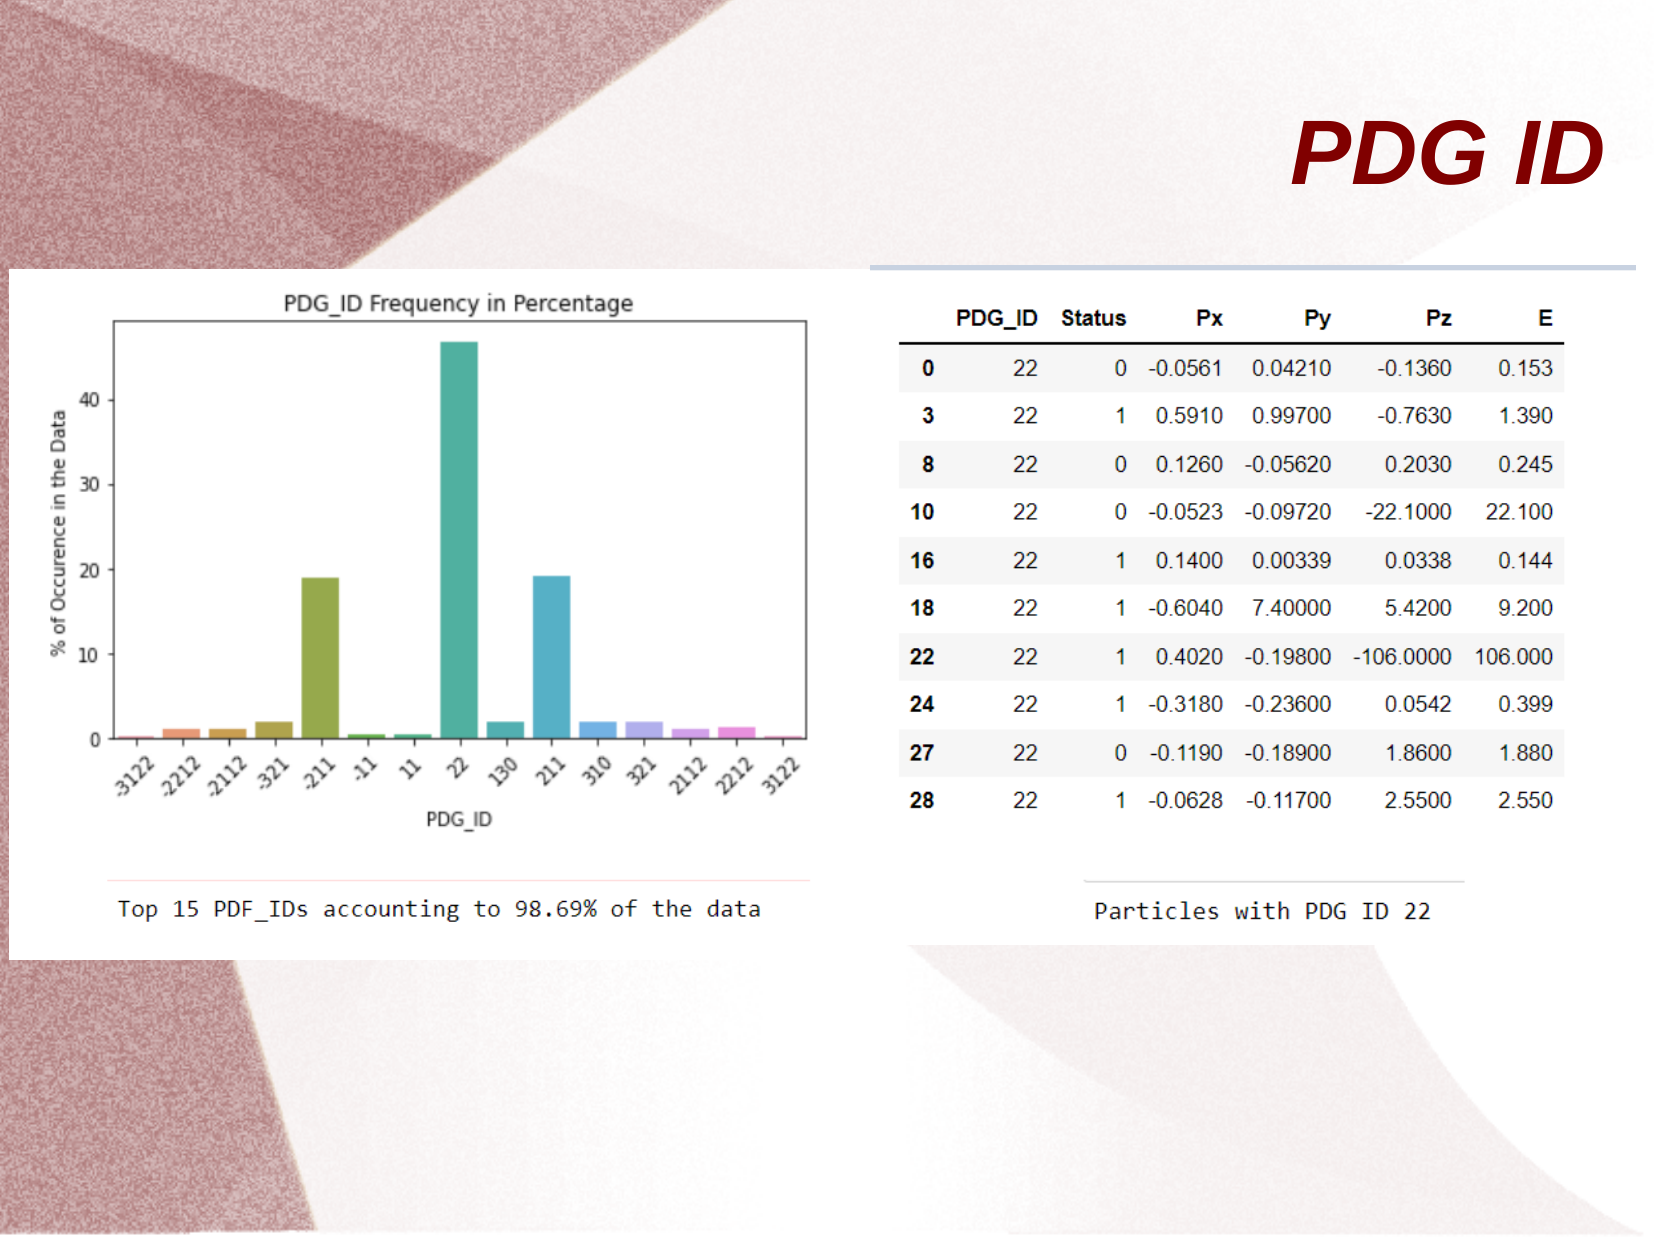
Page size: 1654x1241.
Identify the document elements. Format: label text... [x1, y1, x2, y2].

title PDG ID [596, 49, 1607, 257]
picture [0, 0, 1654, 1241]
